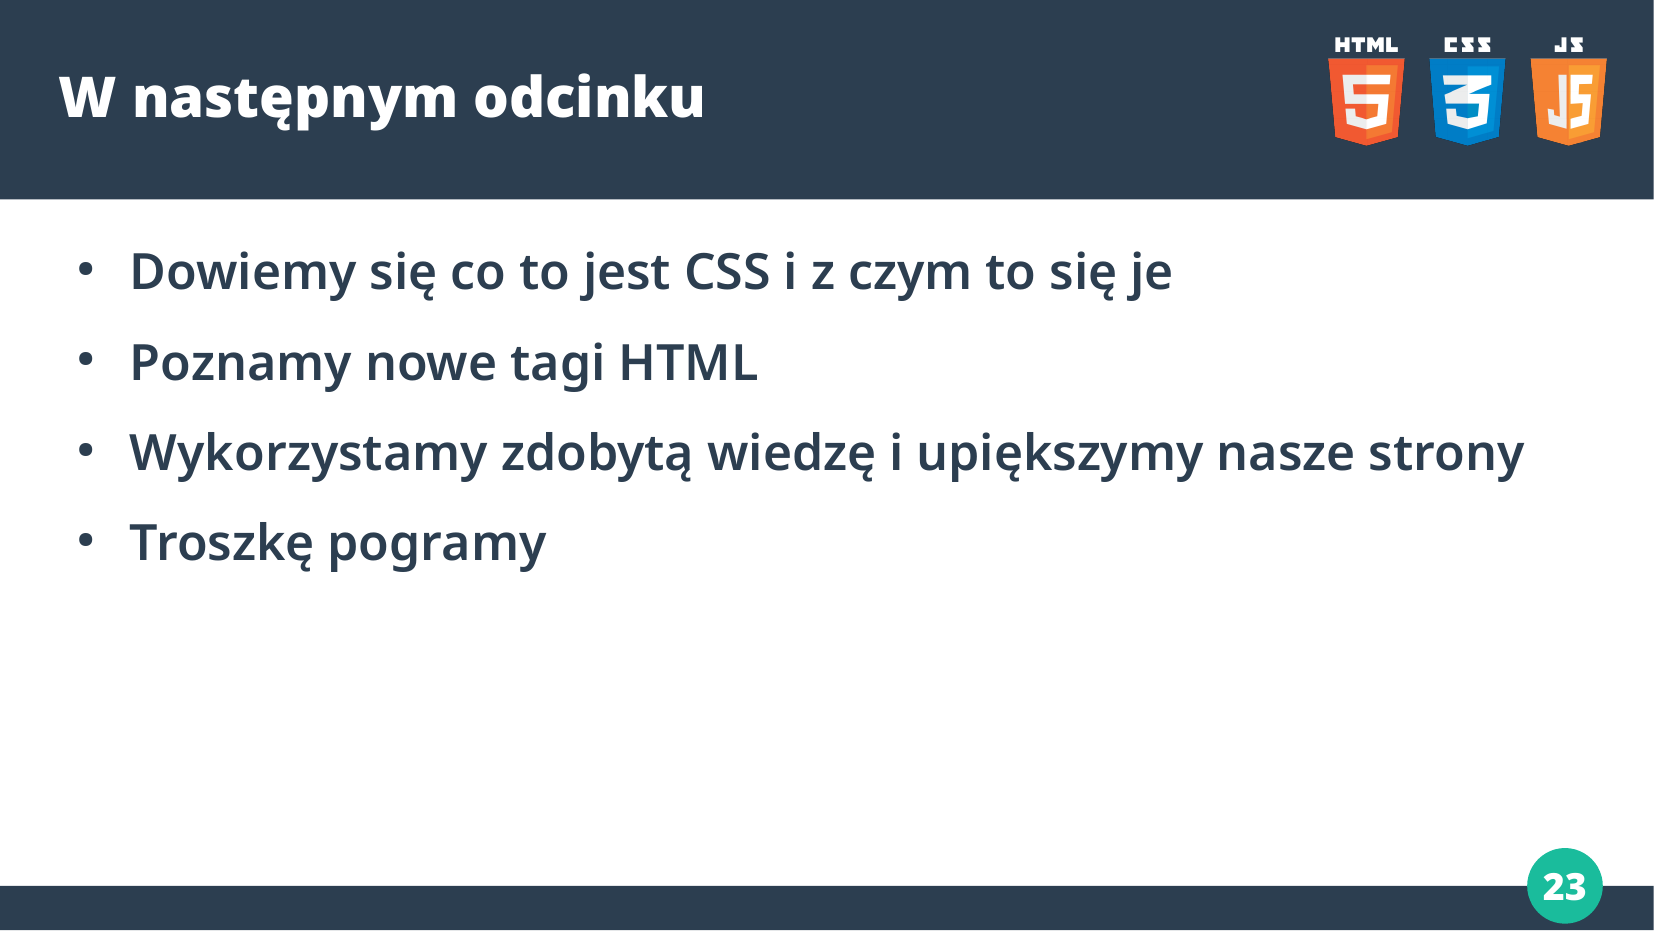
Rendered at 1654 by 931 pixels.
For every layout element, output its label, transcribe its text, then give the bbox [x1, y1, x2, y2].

picture [1328, 37, 1607, 146]
list Dowiemy się co to jest CSS i z czym to się je Poznamy nowe tagi HTML Wykorzystamy zdobytą wiedzę i upiększymy nasze strony Troszkę pogramy [59, 236, 1595, 672]
title W następnym odcinku [59, 37, 1595, 155]
